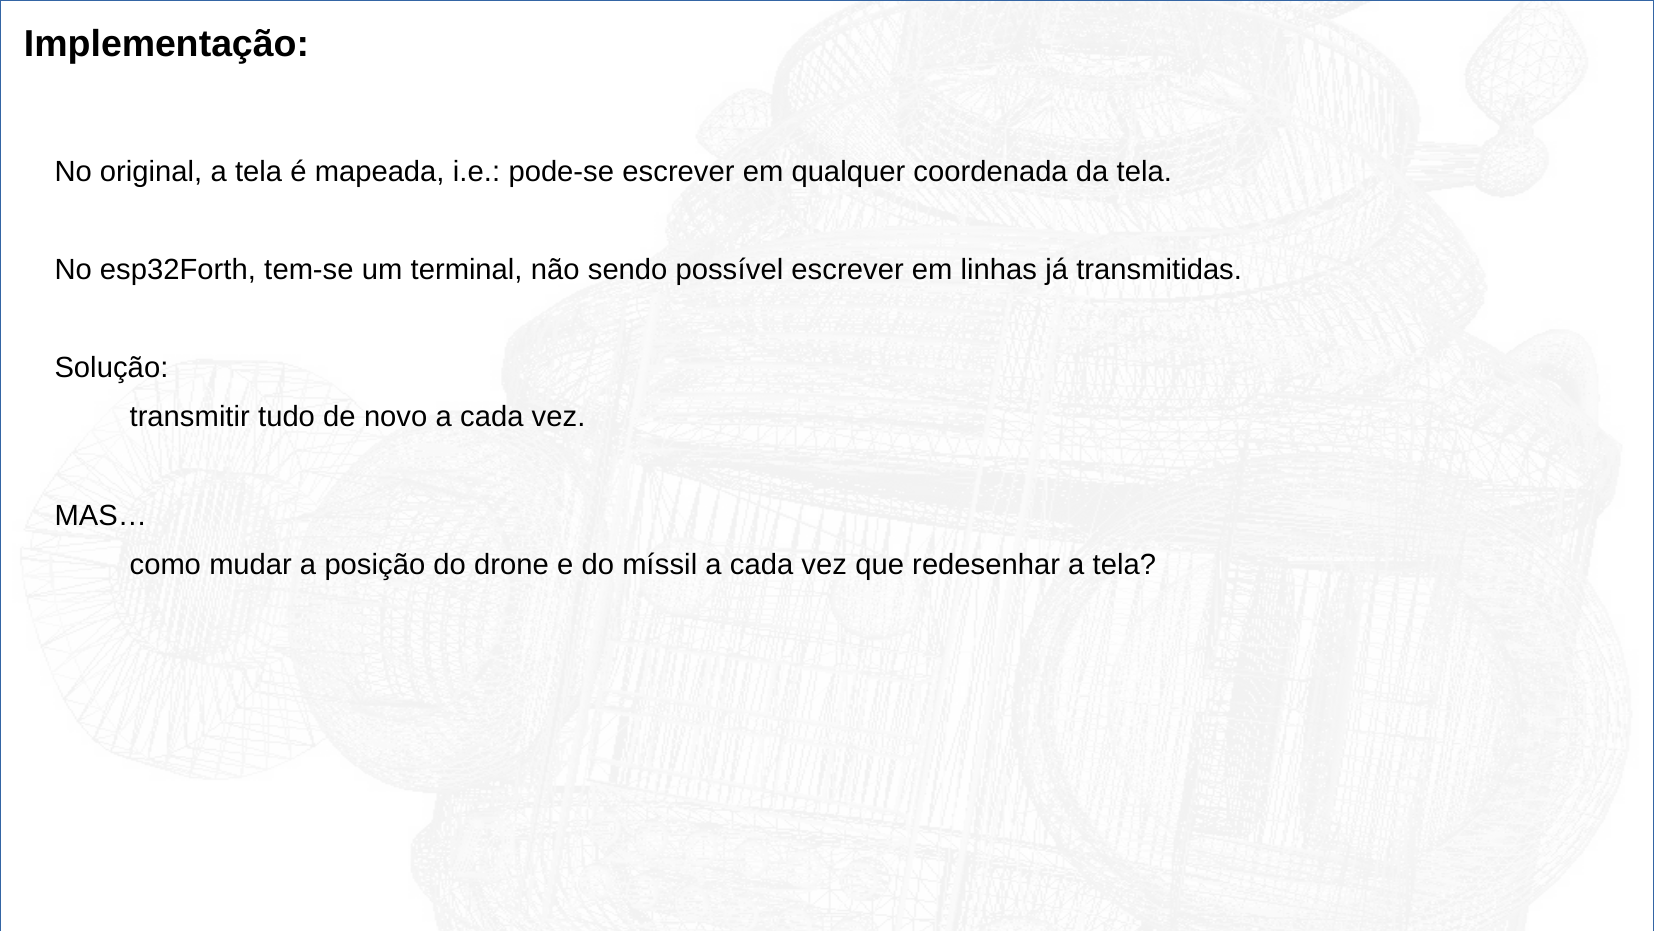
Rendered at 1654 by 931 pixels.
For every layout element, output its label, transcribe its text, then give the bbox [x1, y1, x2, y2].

text_box Implementação: [9, 15, 324, 72]
text_box No original, a tela é mapeada, i.e.: pode-se escrever em qualquer coordenada da tela. No esp32Forth, tem-se um terminal, não sendo possível escrever em linhas já transmitidas. Solução: transmitir tudo de novo a cada vez. MAS… como mudar a posição do drone e do míssil a cada vez que redesenhar a tela? [39, 130, 1621, 750]
